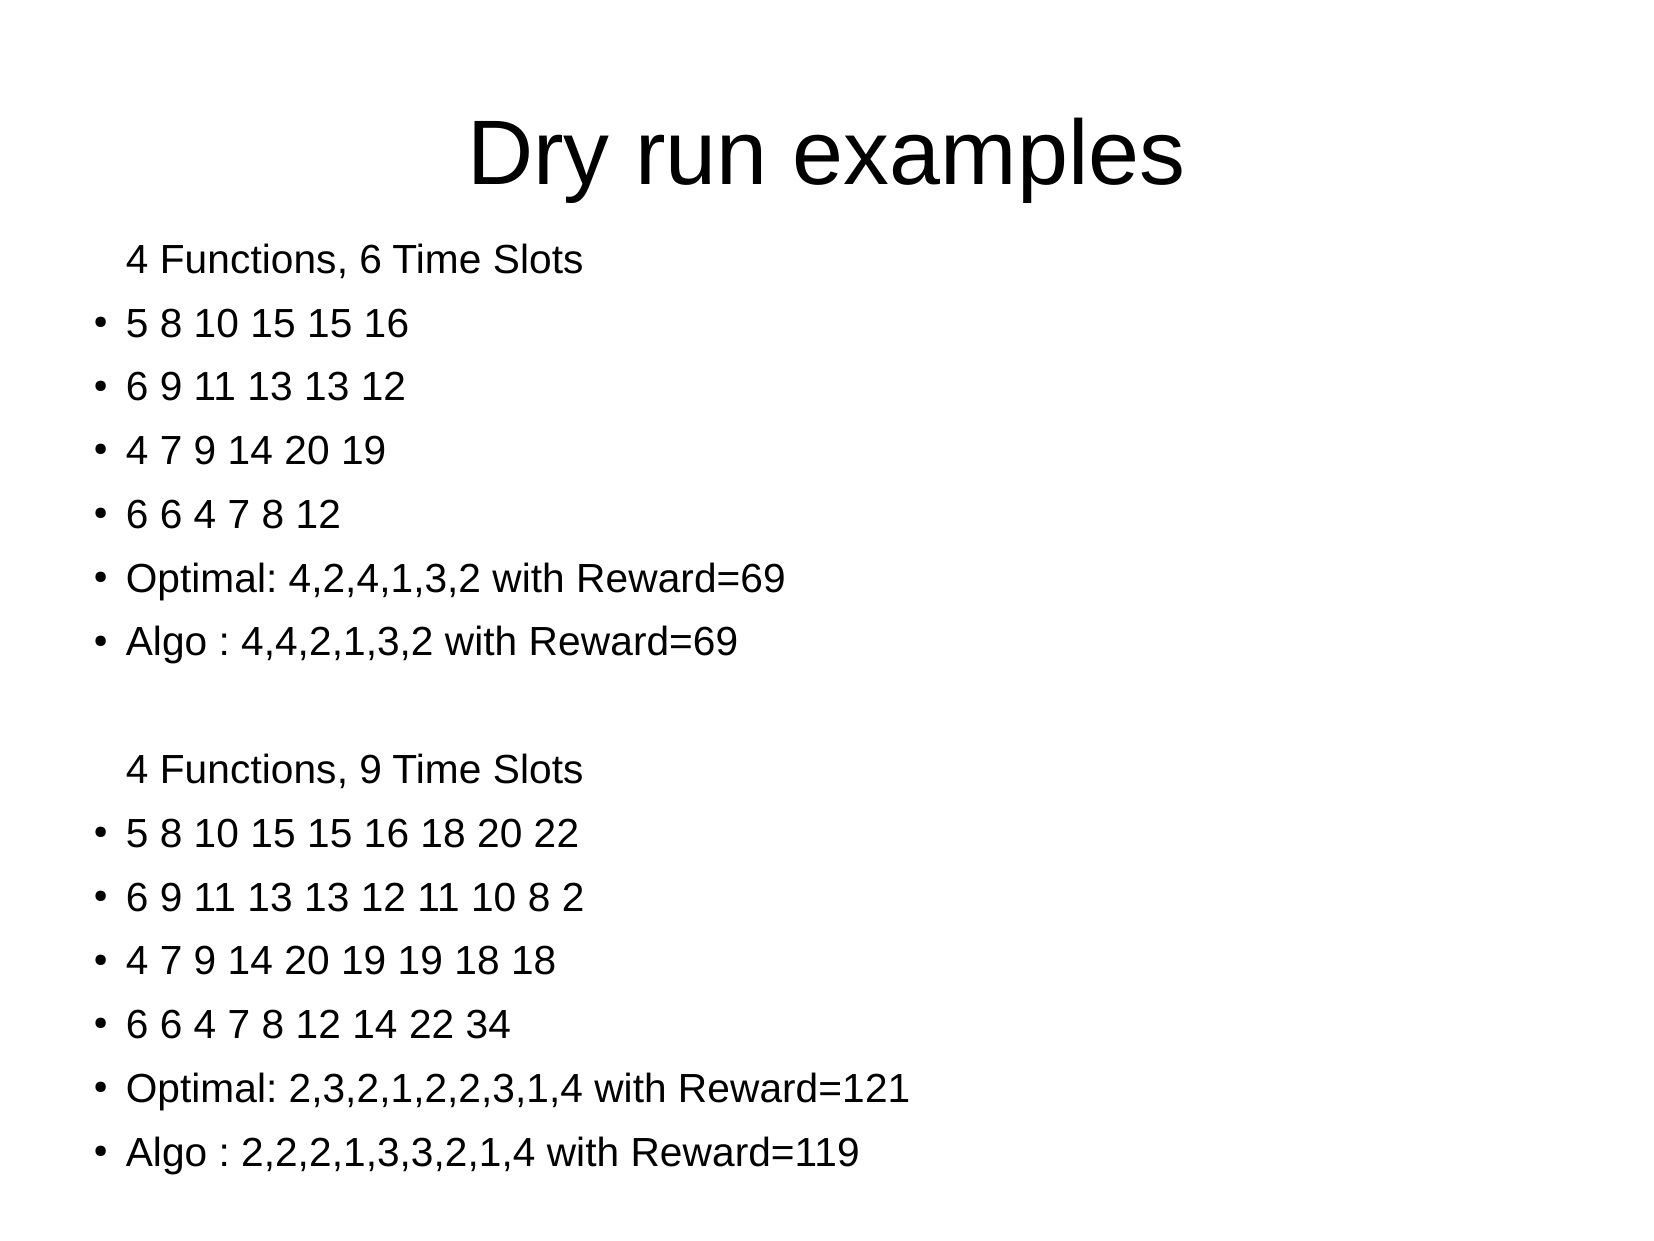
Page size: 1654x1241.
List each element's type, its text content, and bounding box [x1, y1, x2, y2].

list 4 Functions, 6 Time Slots 5 8 10 15 15 16 6 9 11 13 13 12 4 7 9 14 20 19 6 6 4 7 8 12 Optimal: 4,2,4,1,3,2 with Reward=69 Algo : 4,4,2,1,3,2 with Reward=69 4 Functions, 9 Time Slots 5 8 10 15 15 16 18 20 22 6 9 11 13 13 12 11 10 8 2 4 7 9 14 20 19 19 18 18 6 6 4 7 8 12 14 22 34 Optimal: 2,3,2,1,2,2,3,1,4 with Reward=121 Algo : 2,2,2,1,3,3,2,1,4 with Reward=119 [82, 236, 1571, 1182]
title Dry run examples [82, 49, 1571, 236]
